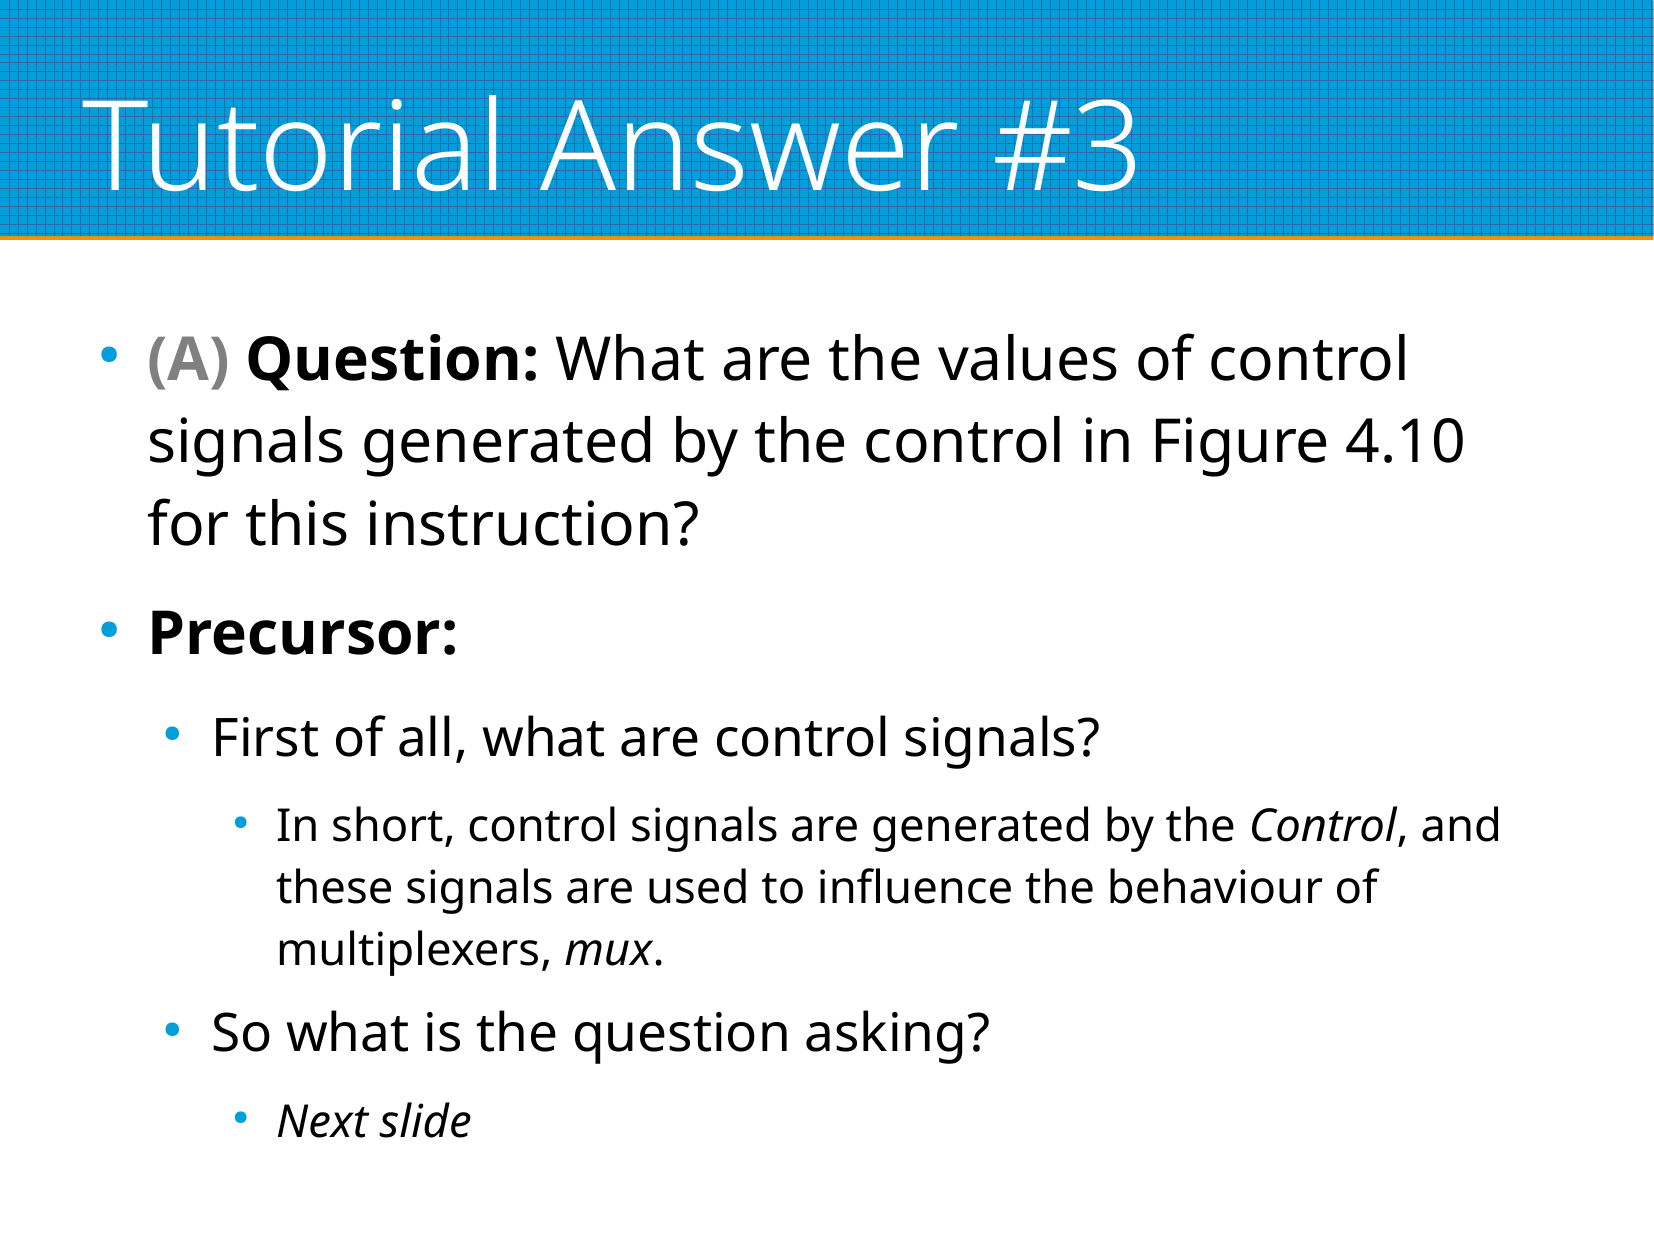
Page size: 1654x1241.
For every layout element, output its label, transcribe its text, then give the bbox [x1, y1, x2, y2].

title Tutorial Answer #3 [82, 19, 1571, 227]
list (A) Question: What are the values of control signals generated by the control in Figure 4.10 for this instruction? Precursor: First of all, what are control signals? In short, control signals are generated by the Control, and these signals are used to influence the behaviour of multiplexers, mux. So what is the question asking? Next slide [82, 314, 1563, 1152]
